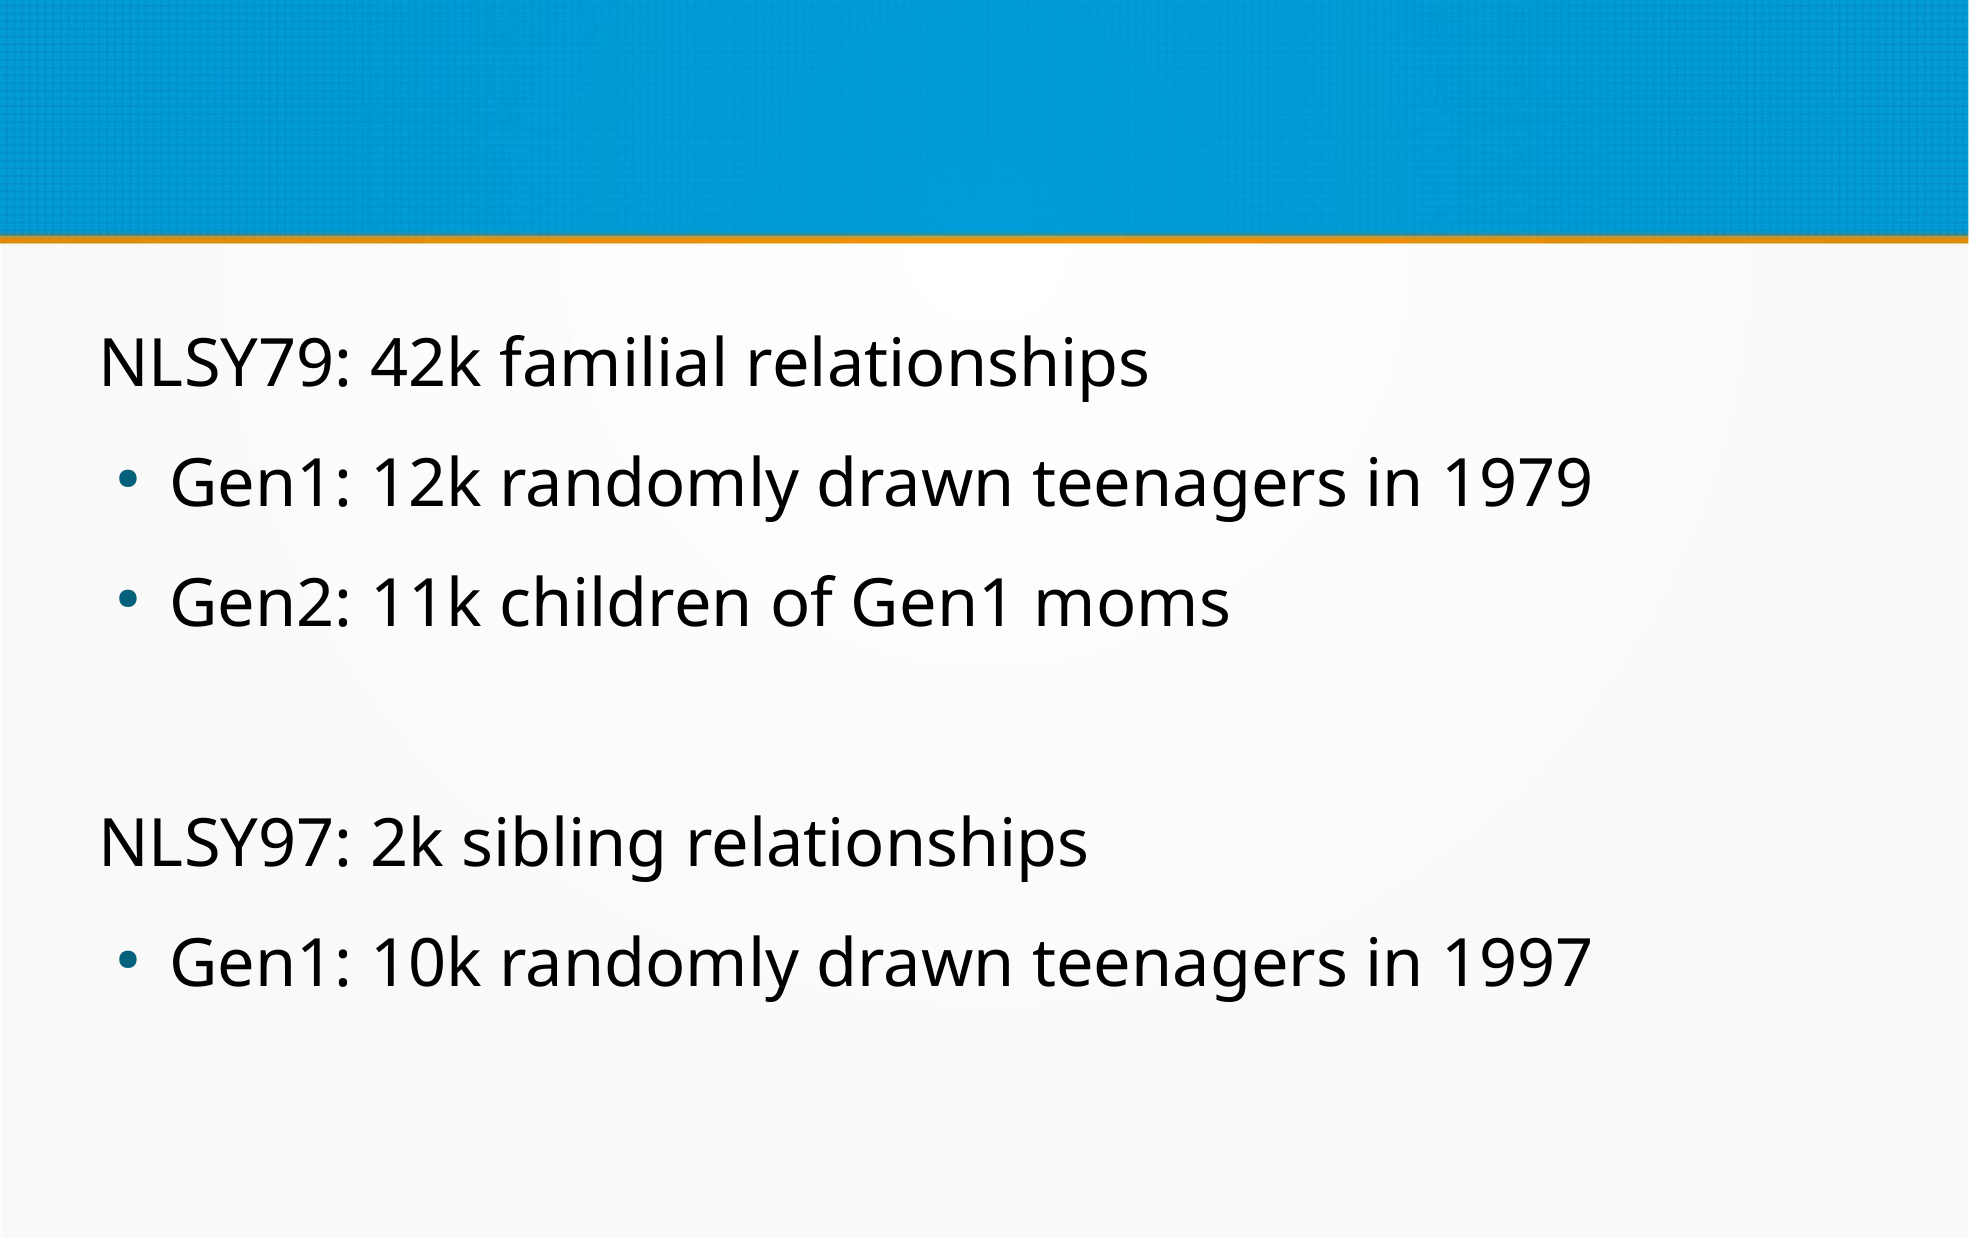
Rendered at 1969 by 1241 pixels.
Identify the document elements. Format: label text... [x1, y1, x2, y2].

picture [0, 233, 1969, 1241]
list NLSY79: 42k familial relationships Gen1: 12k randomly drawn teenagers in 1979 Gen2: 11k children of Gen1 moms NLSY97: 2k sibling relationships Gen1: 10k randomly drawn teenagers in 1997 [98, 315, 1861, 1081]
